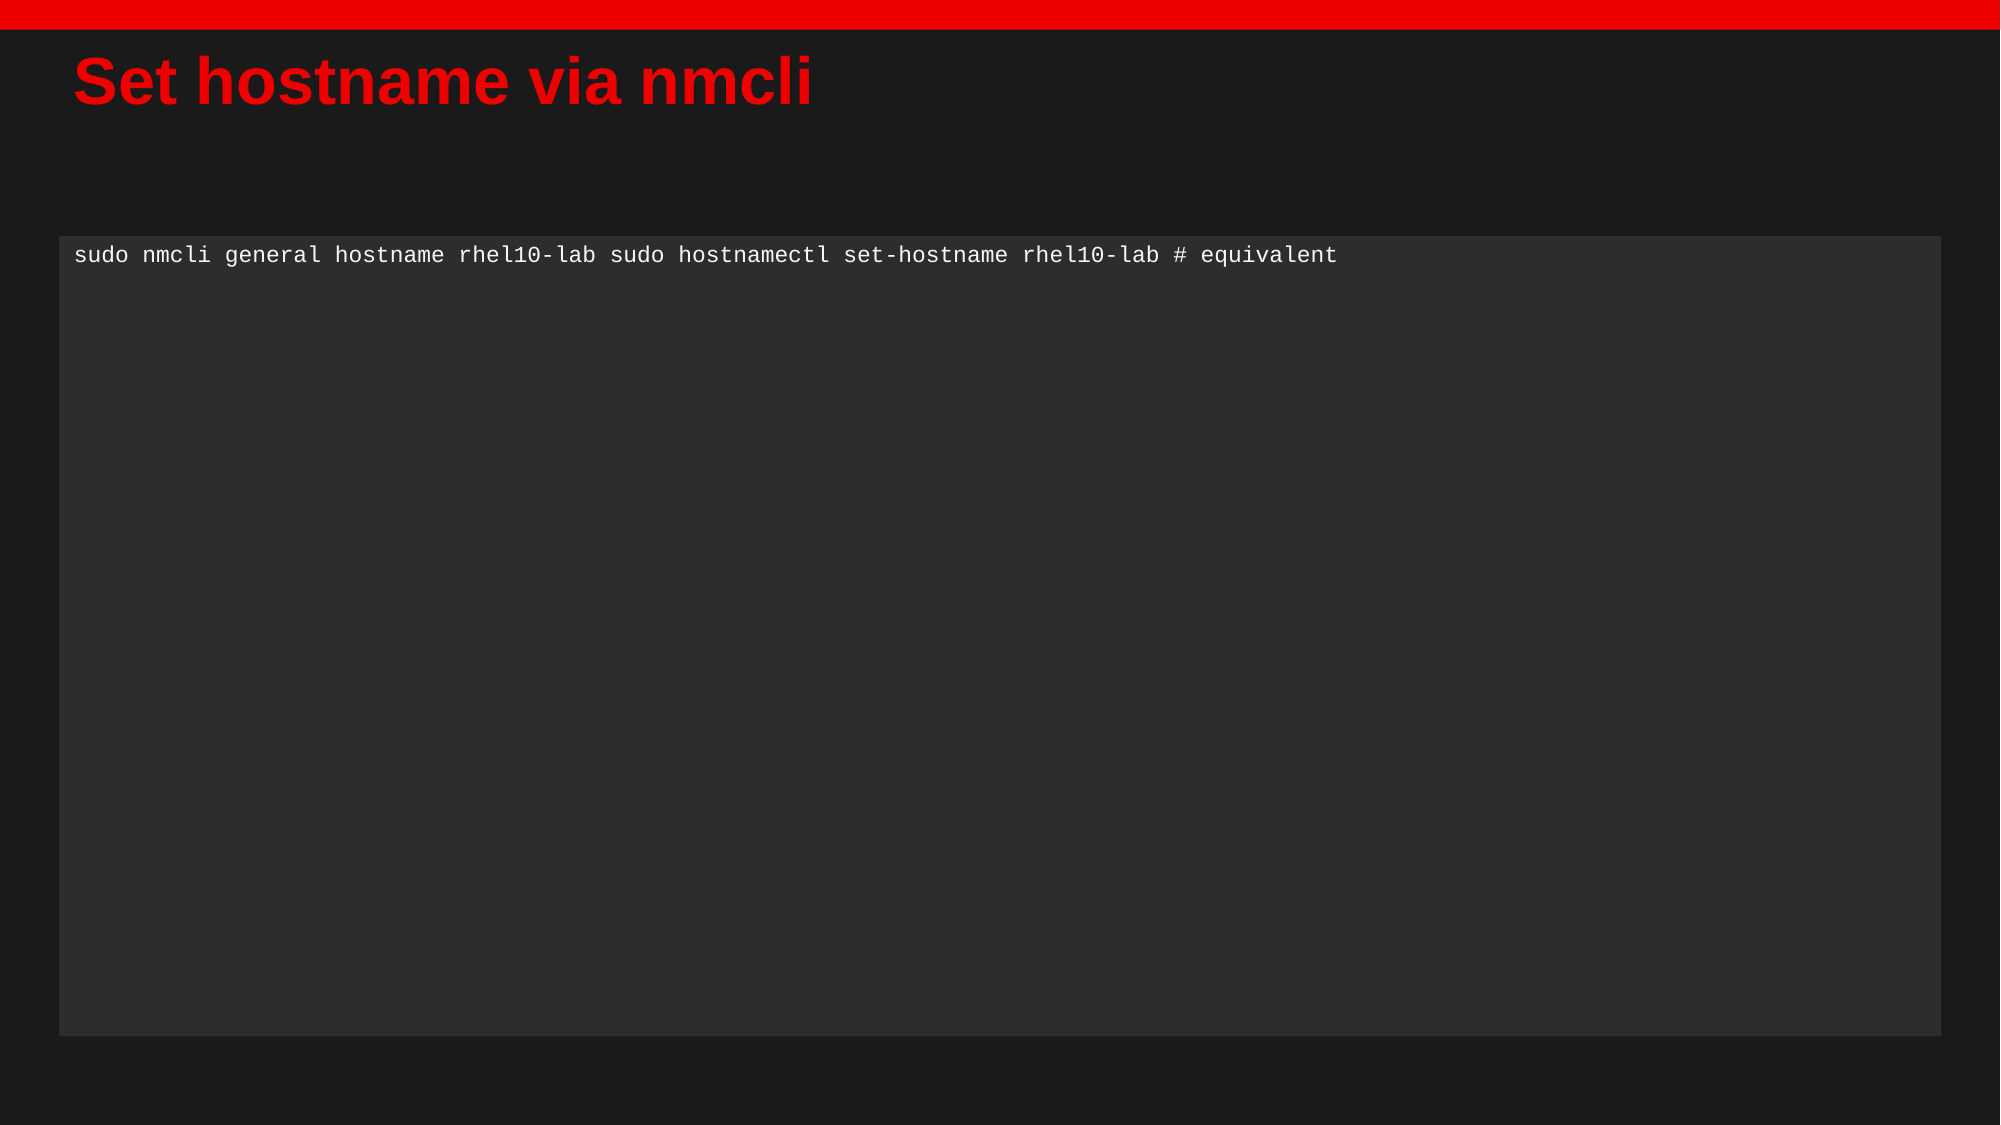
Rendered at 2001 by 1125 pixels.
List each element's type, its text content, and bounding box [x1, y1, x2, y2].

text_box Set hostname via nmcli [59, 36, 1942, 208]
text_box [0, 0, 2001, 30]
text_box sudo nmcli general hostname rhel10-lab sudo hostnamectl set-hostname rhel10-lab # equivalent [59, 236, 1942, 1037]
